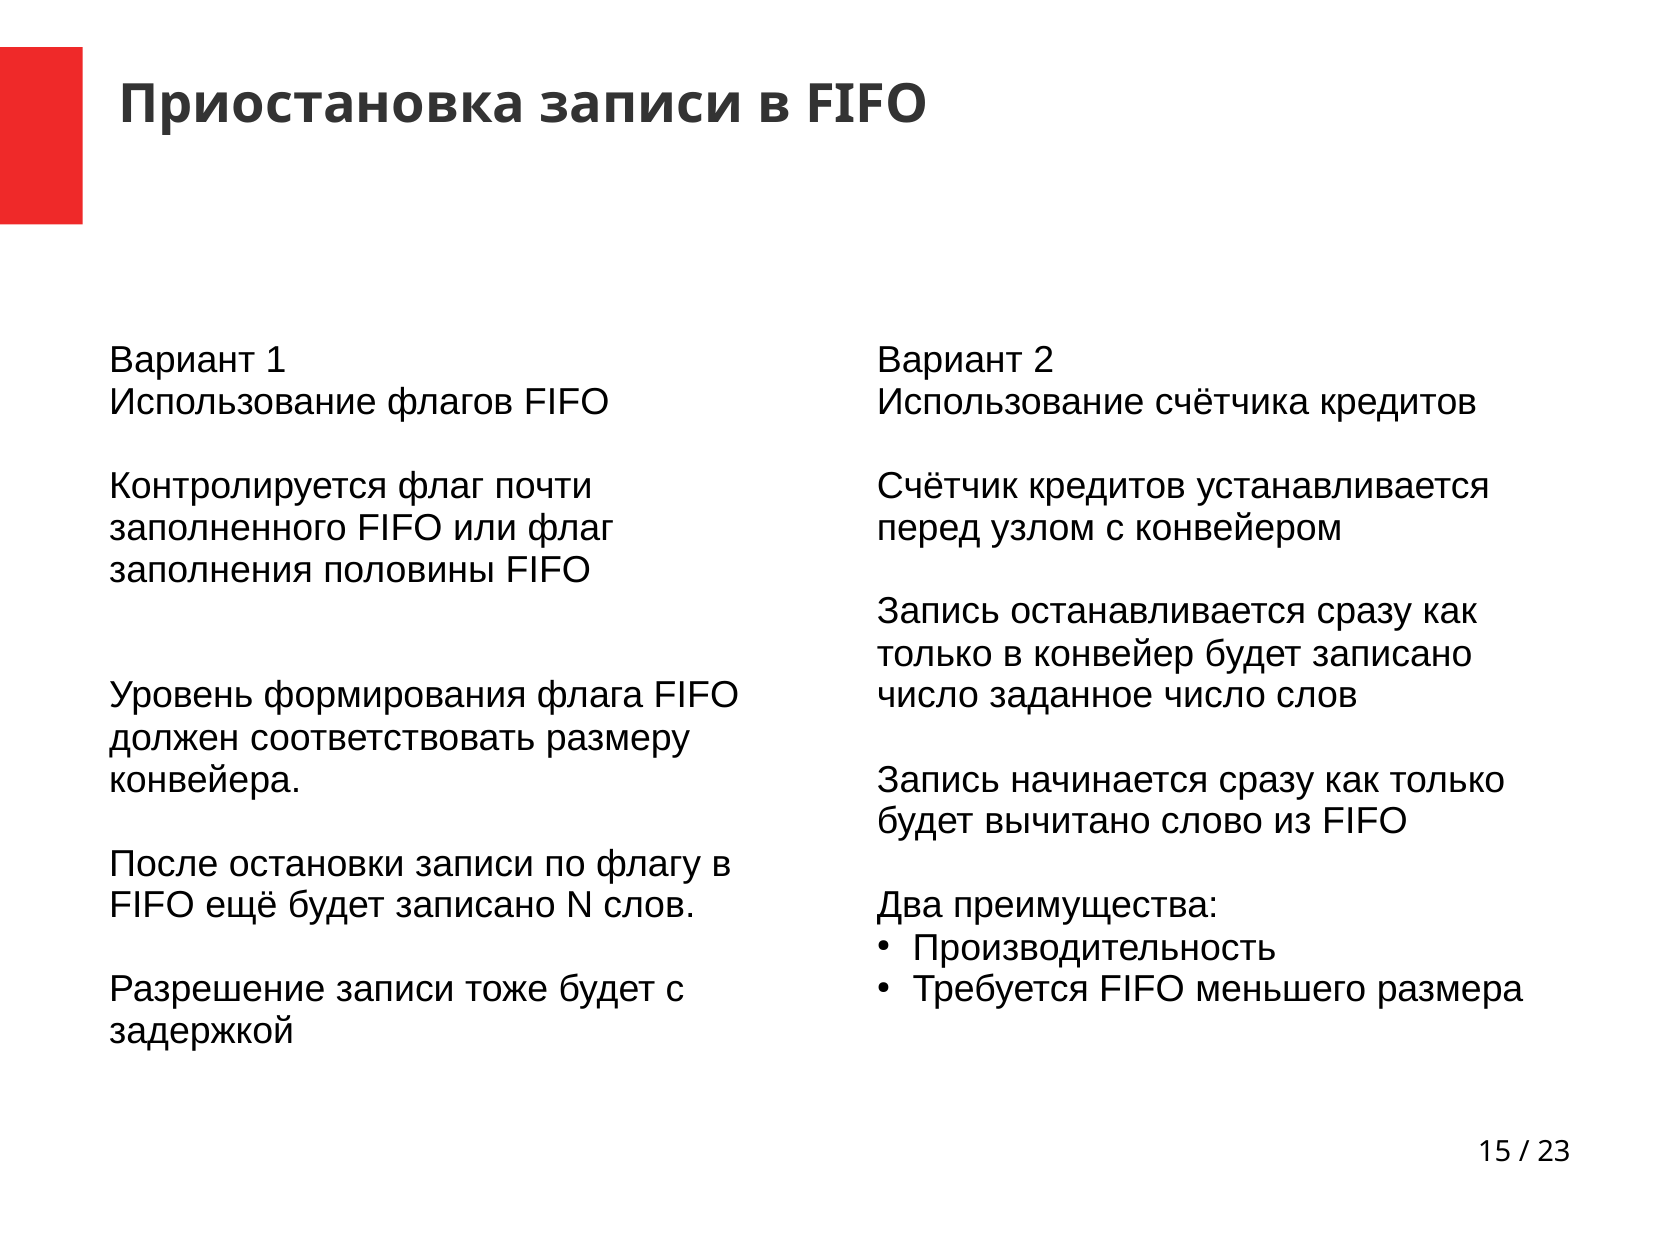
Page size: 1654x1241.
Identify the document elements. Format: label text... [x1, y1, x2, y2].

text_box Вариант 1 Использование флагов FIFO Контролируется флаг почти заполненного FIFO или флаг заполнения половины FIFO Уровень формирования флага FIFO должен соответствовать размеру конвейера. После остановки записи по флагу в FIFO ещё будет записано N слов. Разрешение записи тоже будет с задержкой [94, 330, 780, 1052]
title Приостановка записи в FIFO [118, 49, 1571, 154]
text_box Вариант 2 Использование счётчика кредитов Счётчик кредитов устанавливается перед узлом с конвейером Запись останавливается сразу как только в конвейер будет записано число заданное число слов Запись начинается сразу как только будет вычитано слово из FIFO Два преимущества: Производительность Требуется FIFO меньшего размера [862, 330, 1548, 1010]
